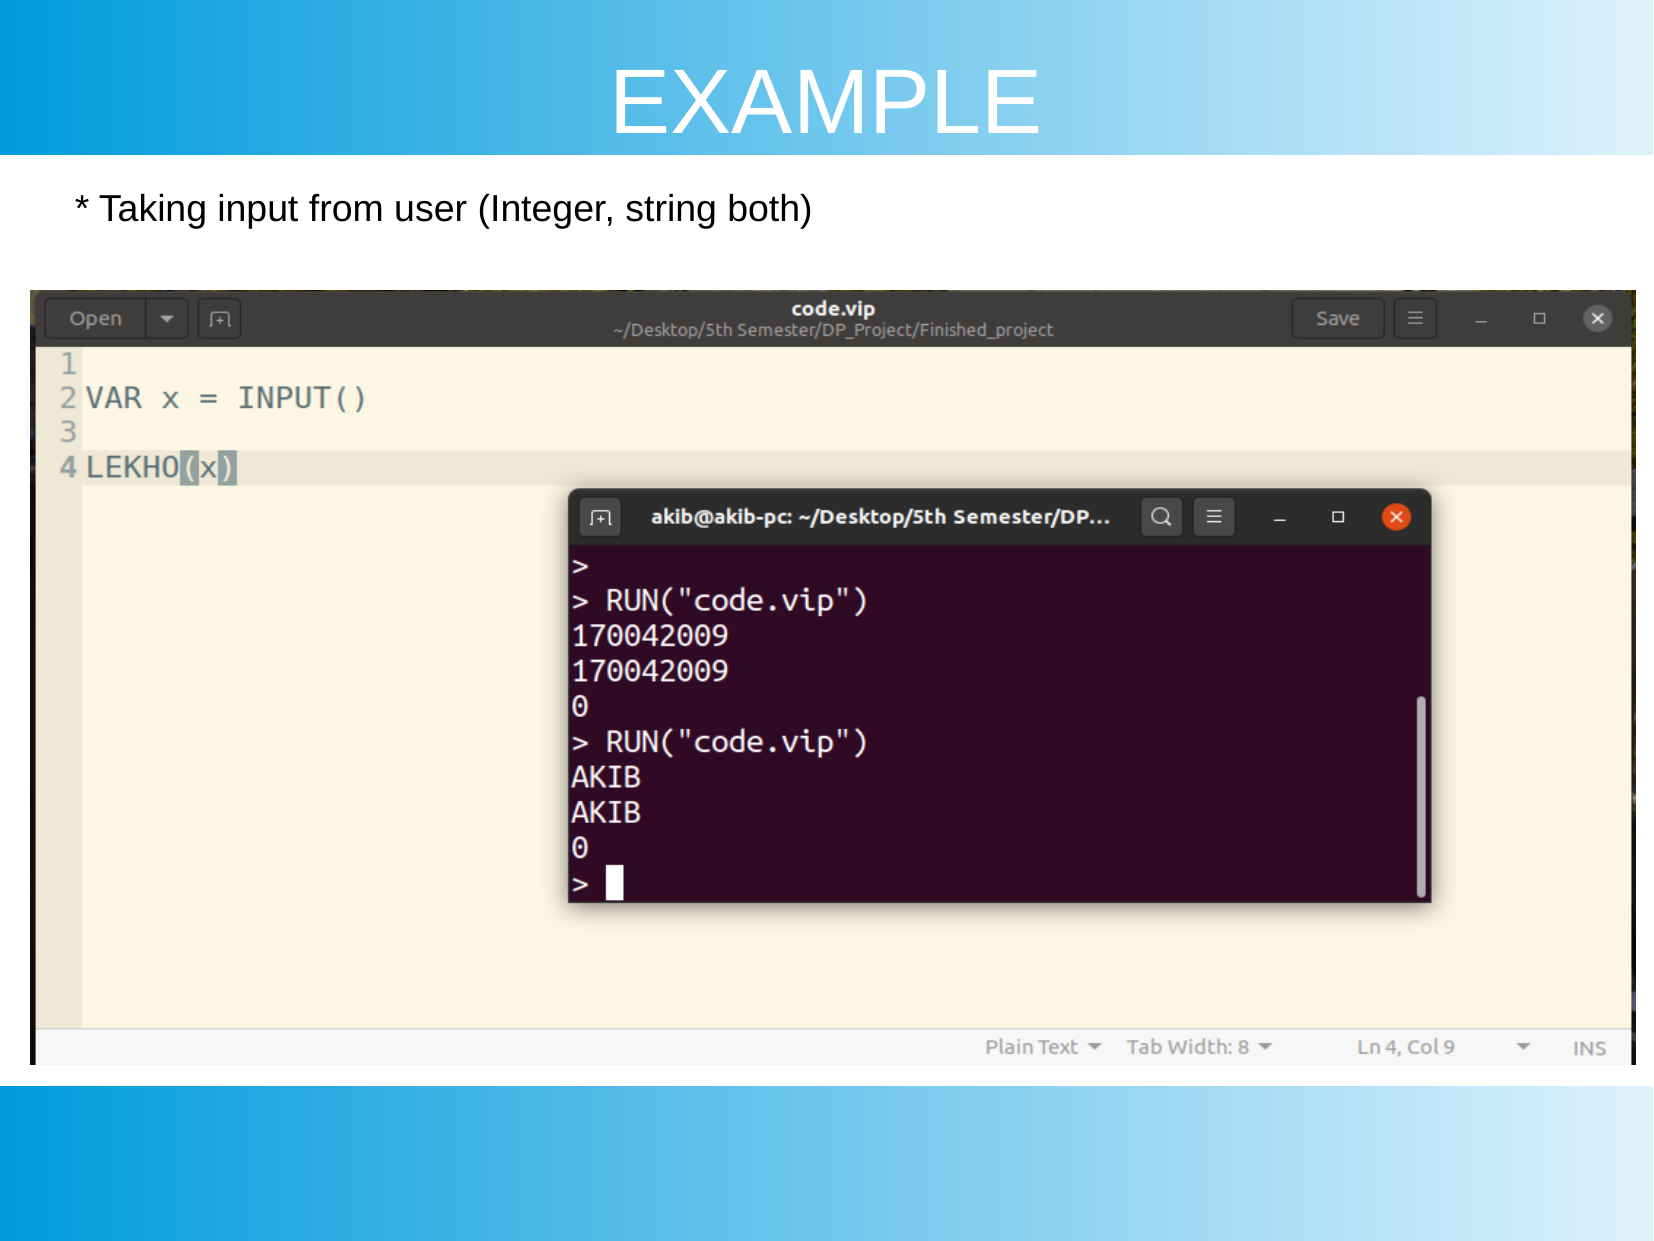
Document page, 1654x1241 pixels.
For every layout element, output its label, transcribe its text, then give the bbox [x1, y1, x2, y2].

picture [30, 290, 1636, 1066]
title EXAMPLE [82, 49, 1571, 155]
text_box * Taking input from user (Integer, string both) [60, 180, 1096, 237]
